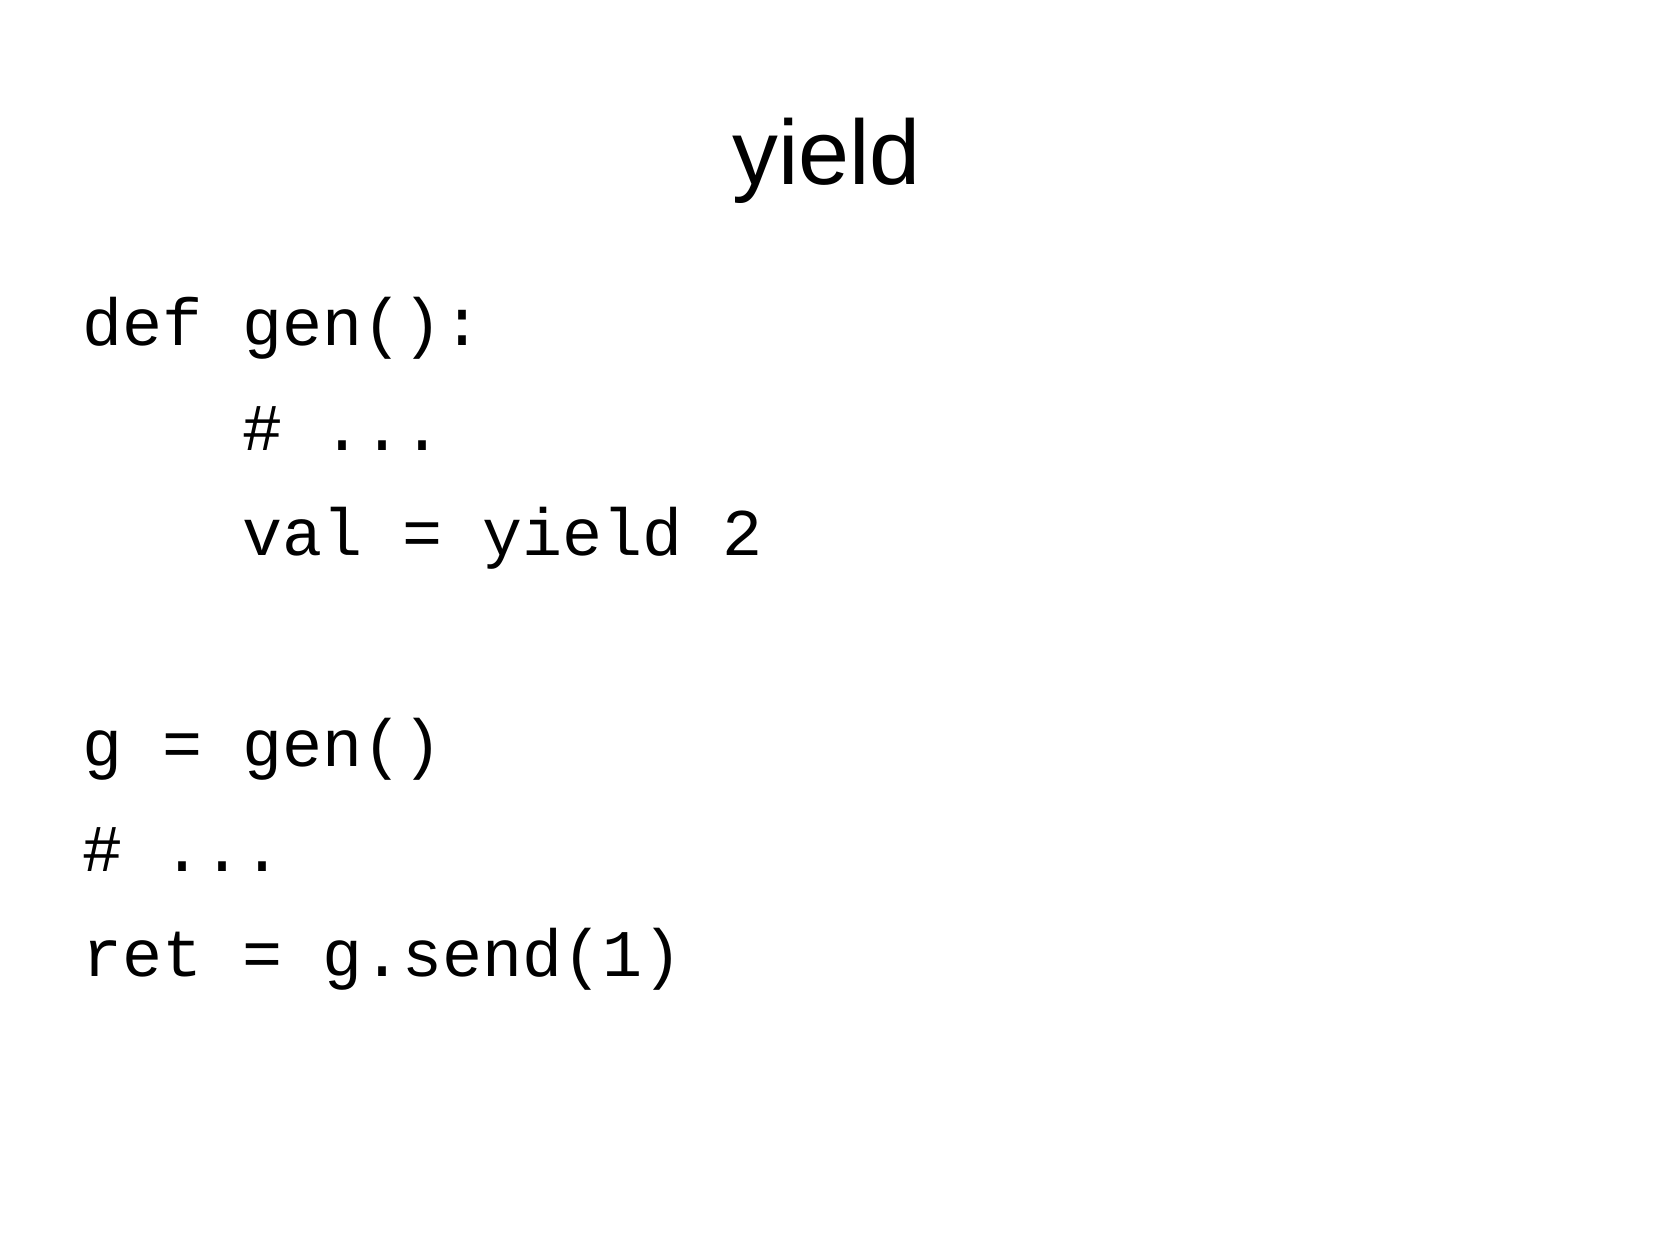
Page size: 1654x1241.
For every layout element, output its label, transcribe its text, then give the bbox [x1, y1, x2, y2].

title yield [82, 49, 1571, 257]
list def gen(): # ... val = yield 2 g = gen() # ... ret = g.send(1) [82, 290, 1571, 1010]
